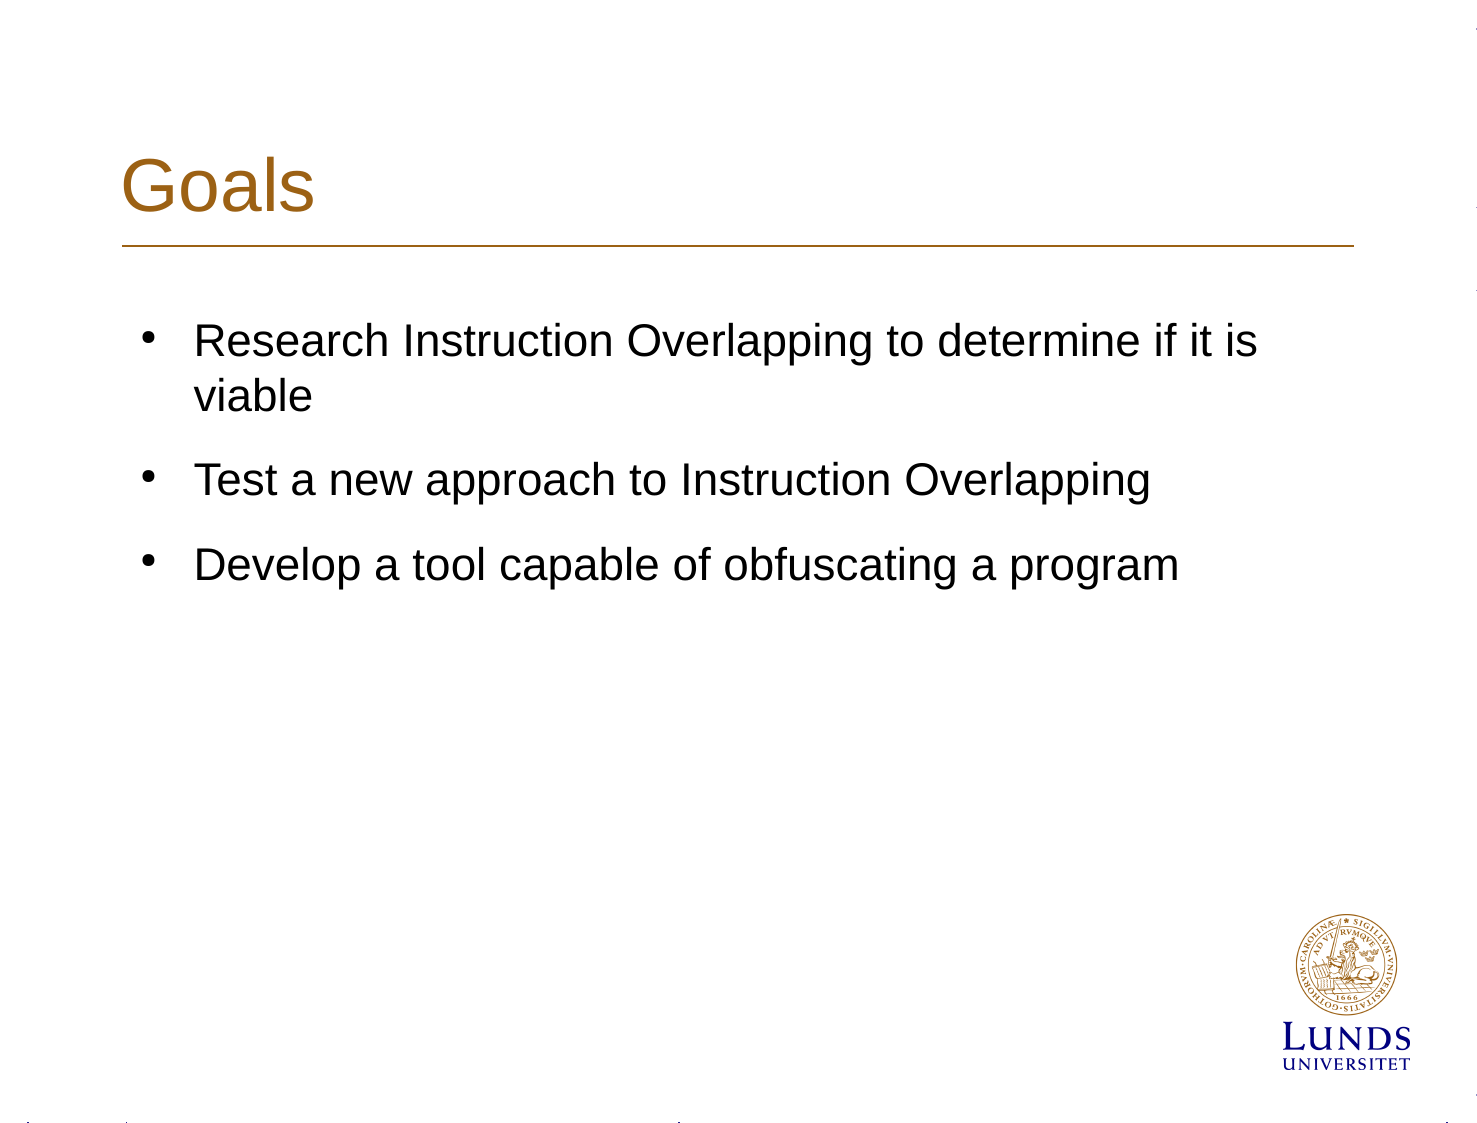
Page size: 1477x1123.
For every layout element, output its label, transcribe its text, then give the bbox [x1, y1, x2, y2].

list Research Instruction Overlapping to determine if it is viable Test a new approach to Instruction Overlapping Develop a tool capable of obfuscating a program [107, 303, 1353, 888]
picture [1283, 914, 1410, 1070]
title Goals [105, 46, 1354, 234]
